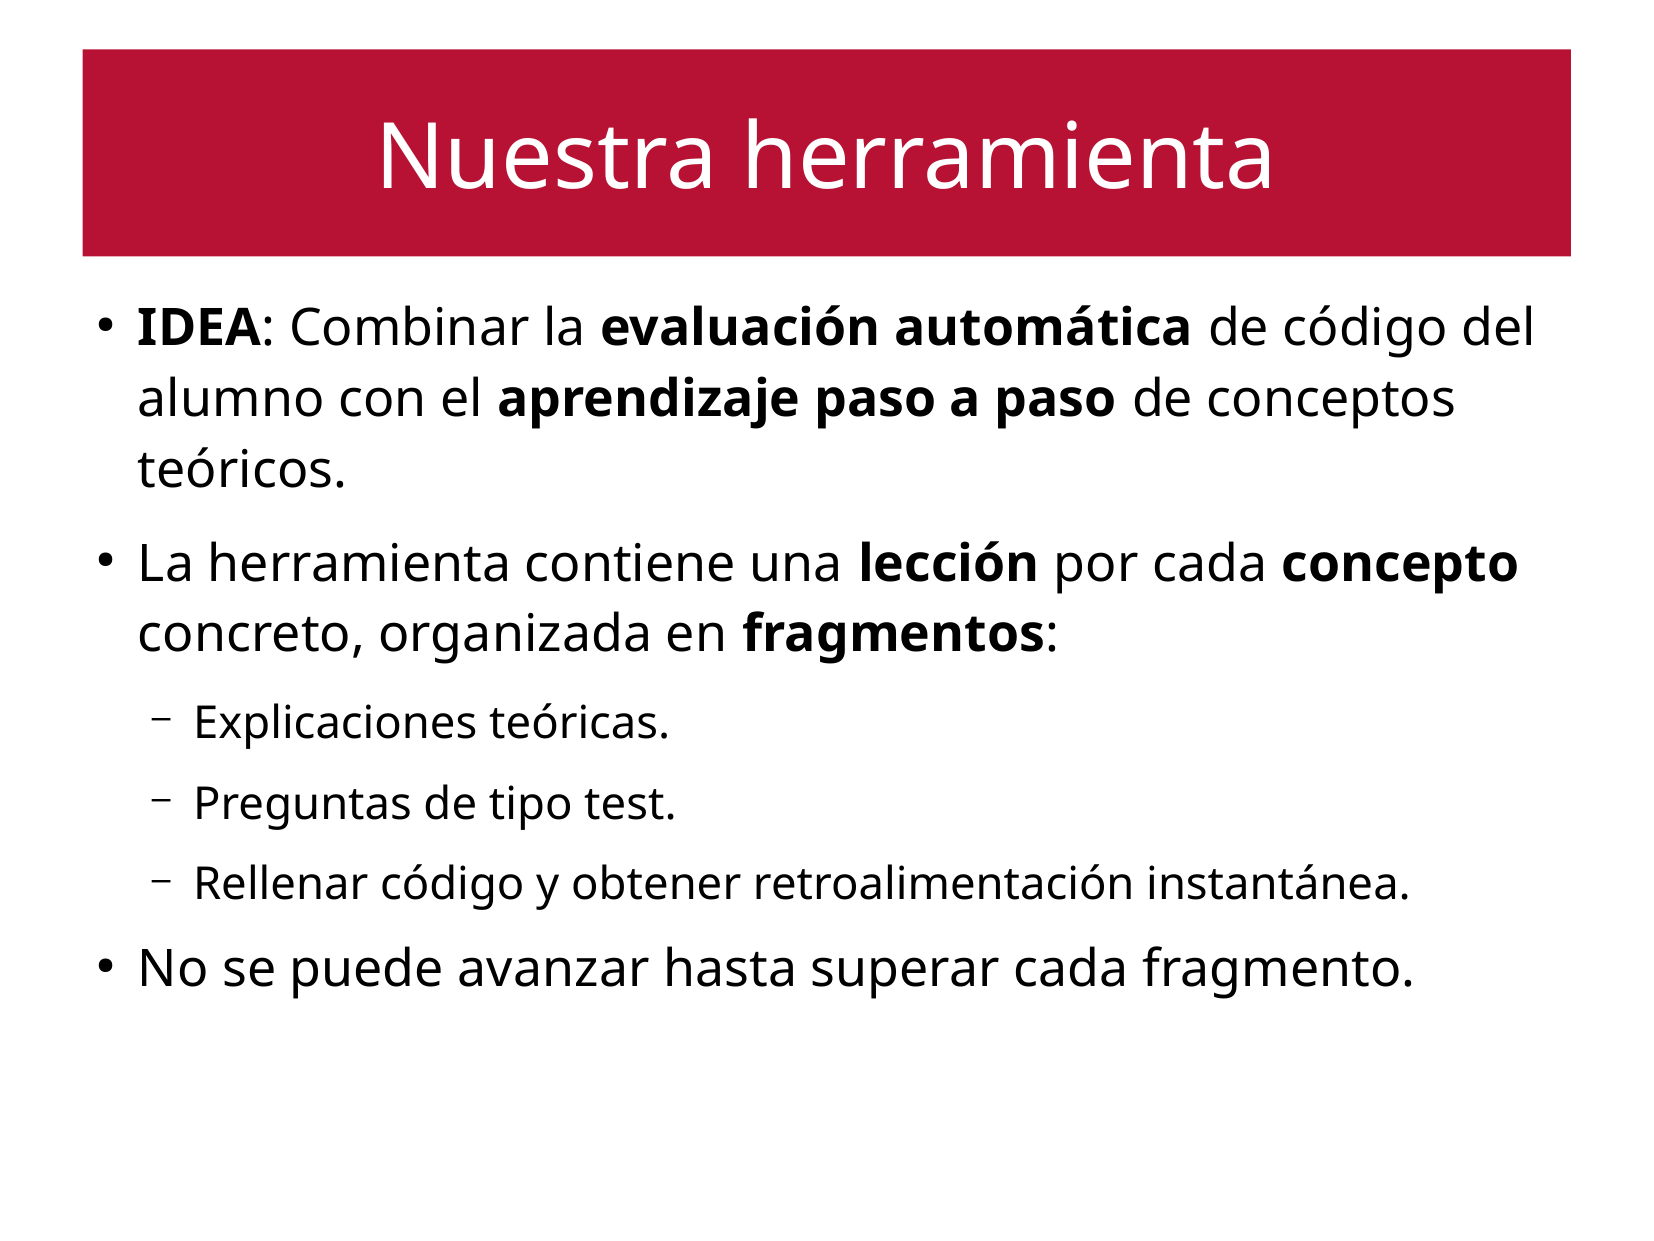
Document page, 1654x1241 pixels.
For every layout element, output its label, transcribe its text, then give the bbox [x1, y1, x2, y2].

title Nuestra herramienta [82, 49, 1571, 257]
list IDEA: Combinar la evaluación automática de código del alumno con el aprendizaje paso a paso de conceptos teóricos. La herramienta contiene una lección por cada concepto concreto, organizada en fragmentos: Explicaciones teóricas. Preguntas de tipo test. Rellenar código y obtener retroalimentación instantánea. No se puede avanzar hasta superar cada fragmento. [82, 290, 1571, 1010]
